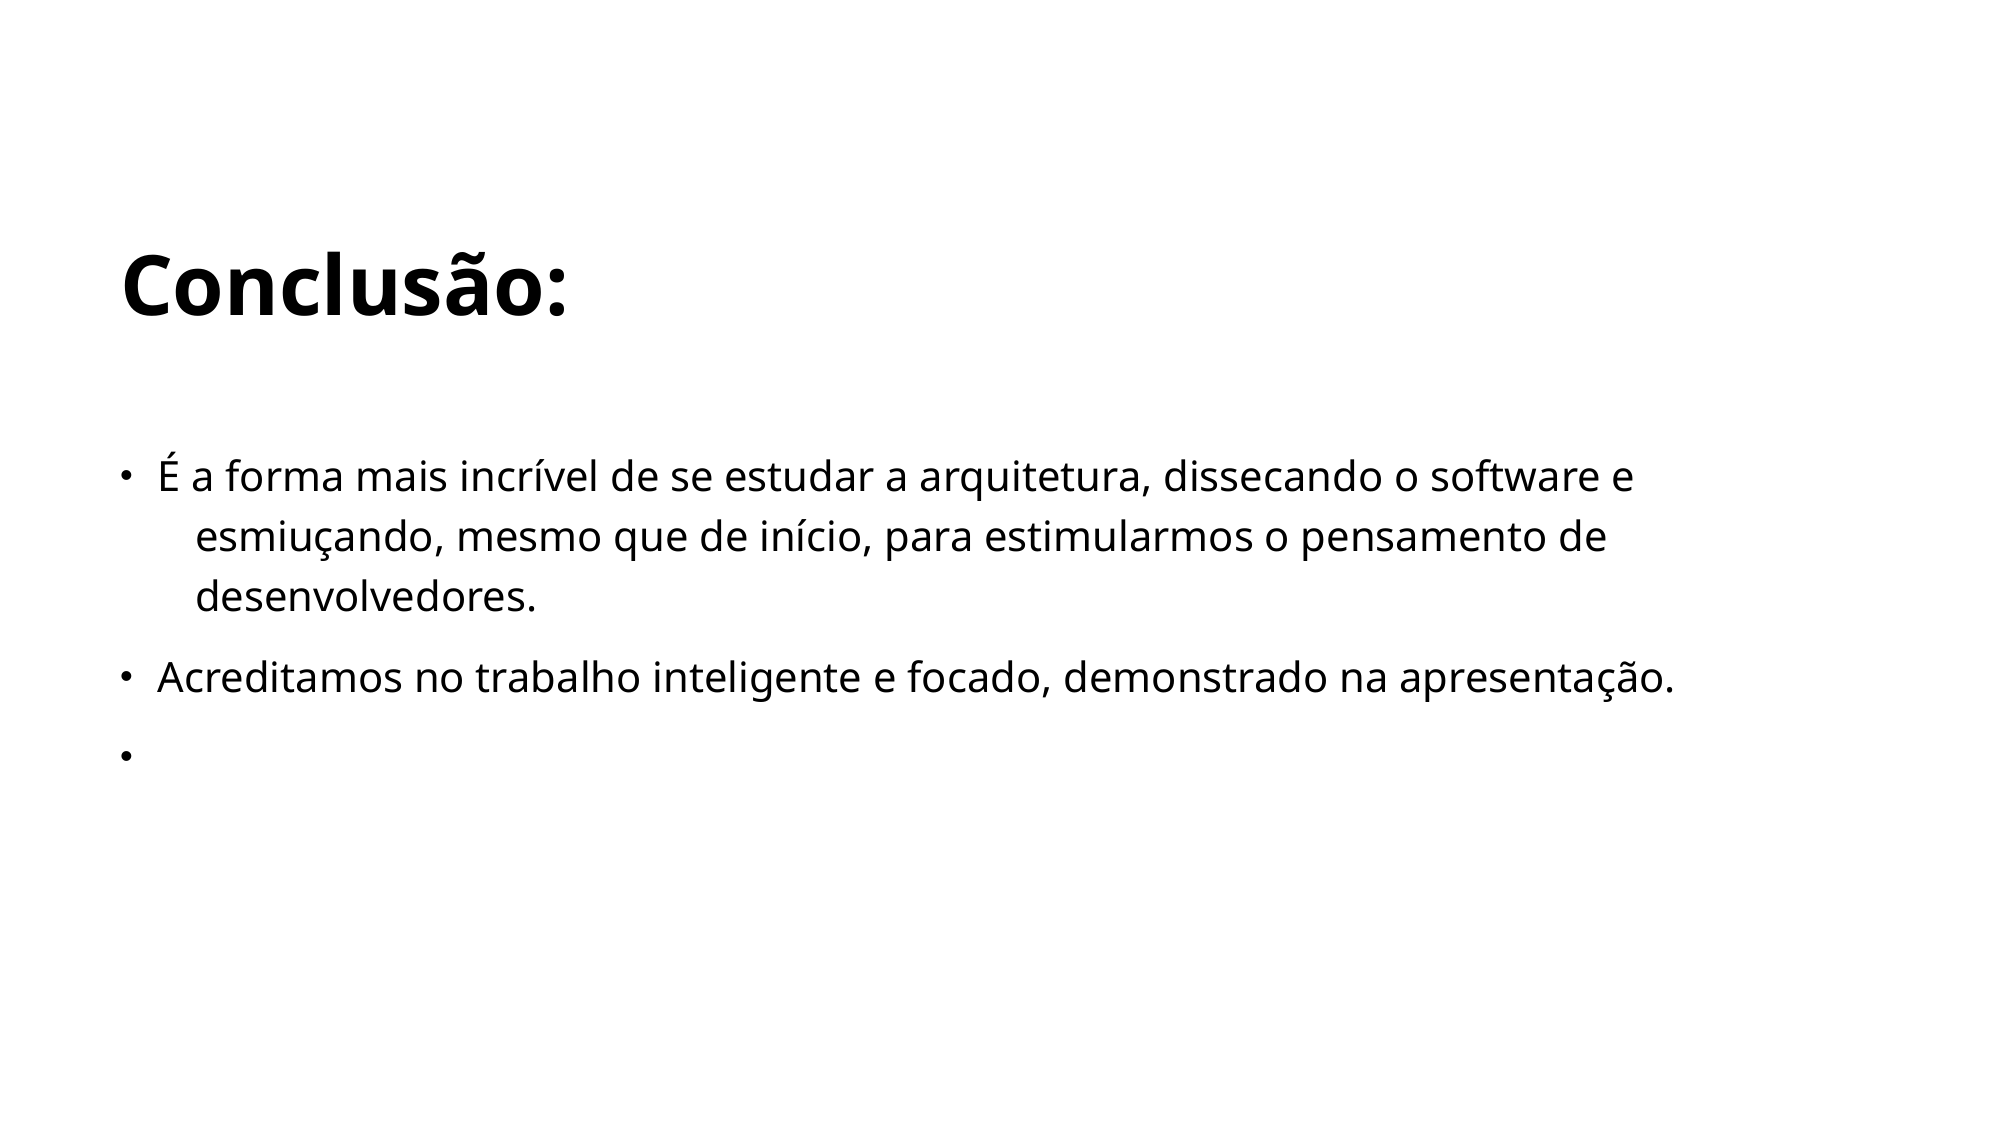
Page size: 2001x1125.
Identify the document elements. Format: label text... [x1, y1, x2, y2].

title Conclusão: [105, 224, 1892, 405]
list É a forma mais incrível de se estudar a arquitetura, dissecando o software e esmiuçando, mesmo que de início, para estimularmos o pensamento de desenvolvedores. Acreditamos no trabalho inteligente e focado, demonstrado na apresentação. [105, 431, 1892, 1017]
